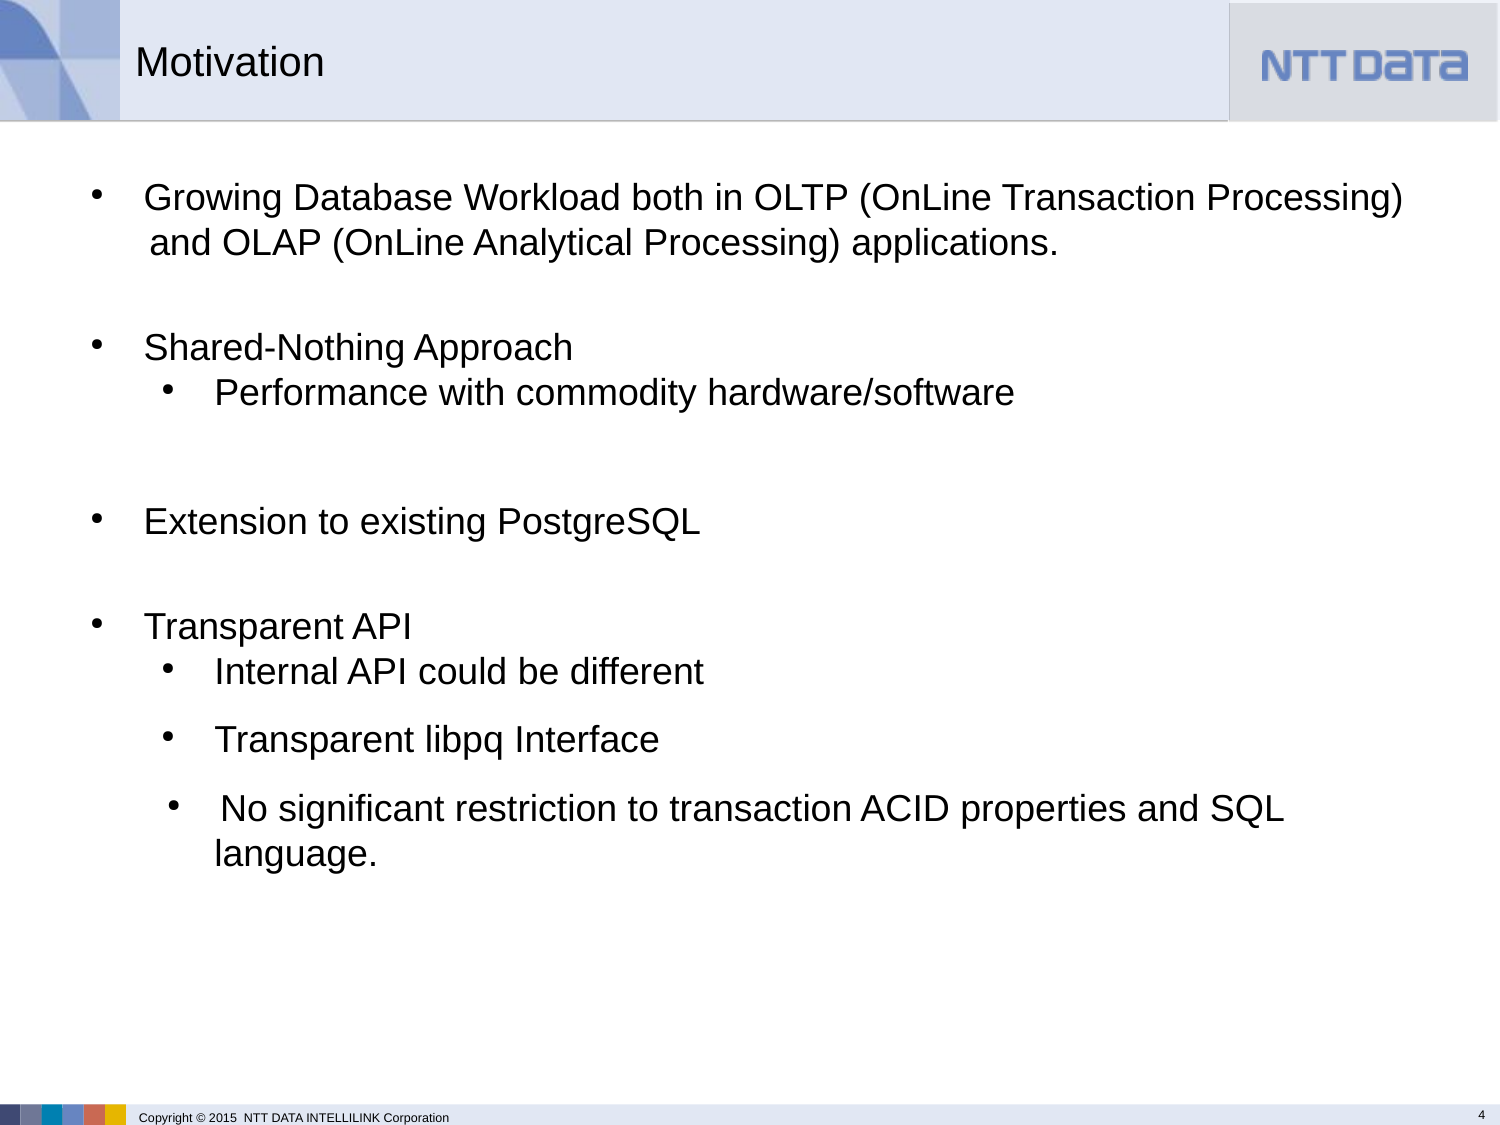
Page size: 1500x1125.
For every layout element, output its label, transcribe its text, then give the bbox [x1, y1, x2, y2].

title Motivation [120, 0, 1241, 120]
picture [0, 0, 120, 120]
picture [1262, 50, 1468, 81]
list Growing Database Workload both in OLTP (OnLine Transaction Processing) and OLAP (OnLine Analytical Processing) applications. Shared-Nothing Approach Performance with commodity hardware/software Extension to existing PostgreSQL Transparent API Internal API could be different Transparent libpq Interface No significant restriction to transaction ACID properties and SQL language. [42, 165, 1438, 1079]
